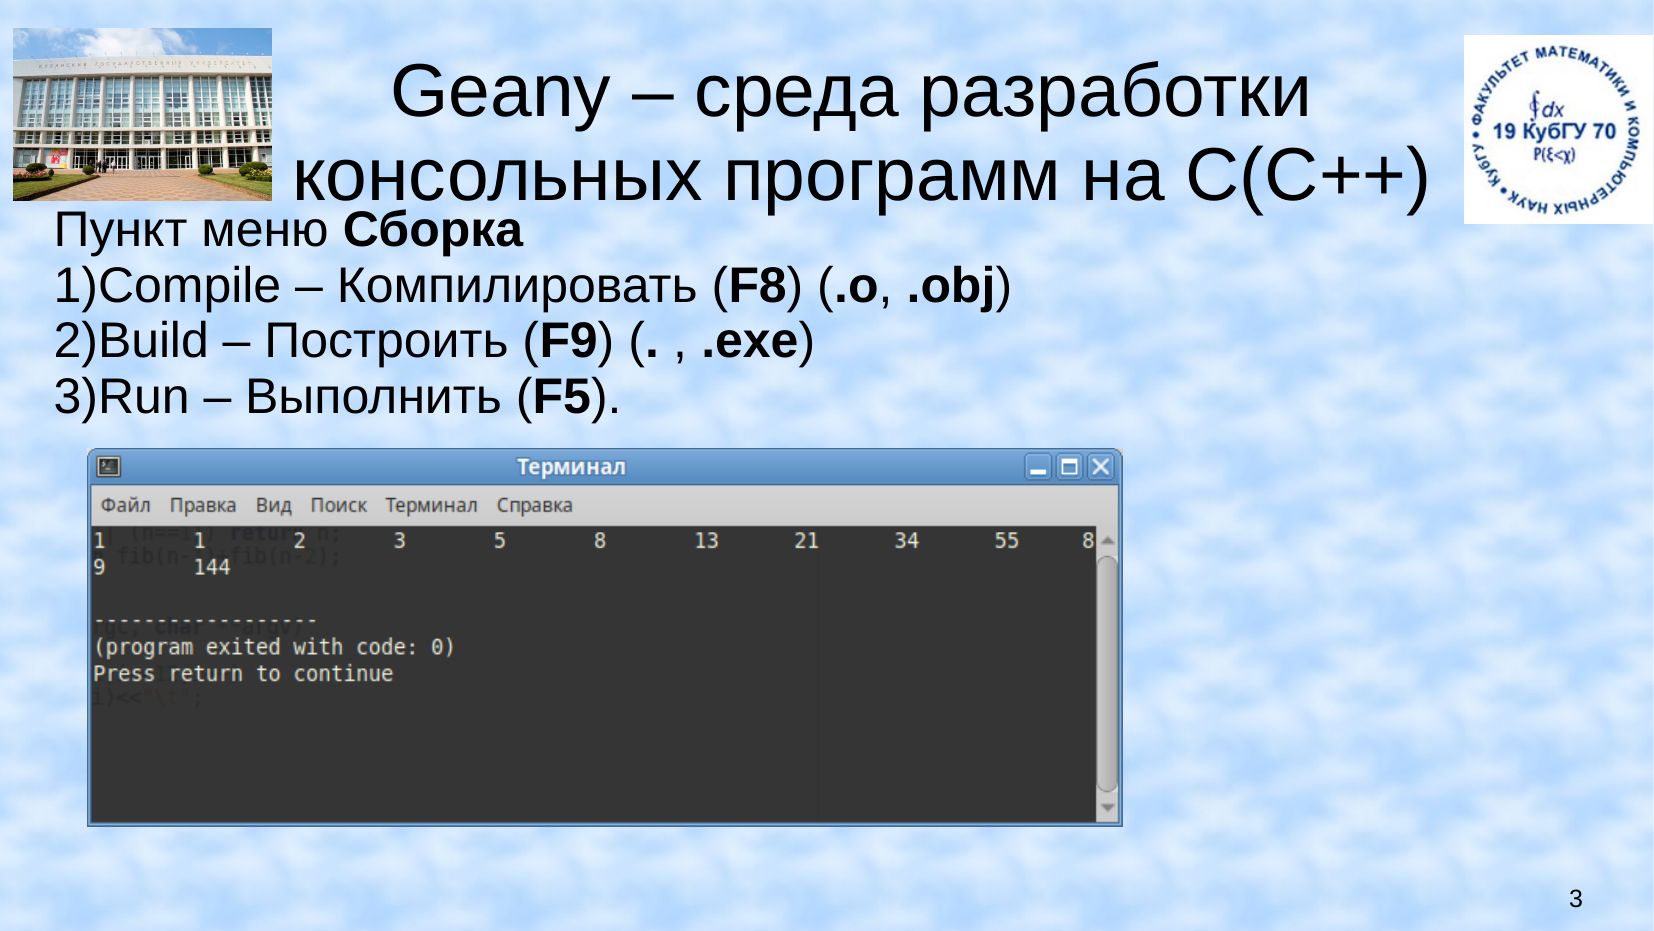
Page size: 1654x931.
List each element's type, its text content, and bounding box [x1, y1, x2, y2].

text_box <номер> [1560, 877, 1654, 925]
subtitle Пункт меню Сборка Compile – Компилировать (F8) (.o, .obj) Build – Построить (F9) (. , .exe) Run – Выполнить (F5). [53, 201, 1542, 927]
picture [0, 0, 1654, 931]
title Geany – среда разработки консольных программ на С(С++) [271, 11, 1453, 201]
